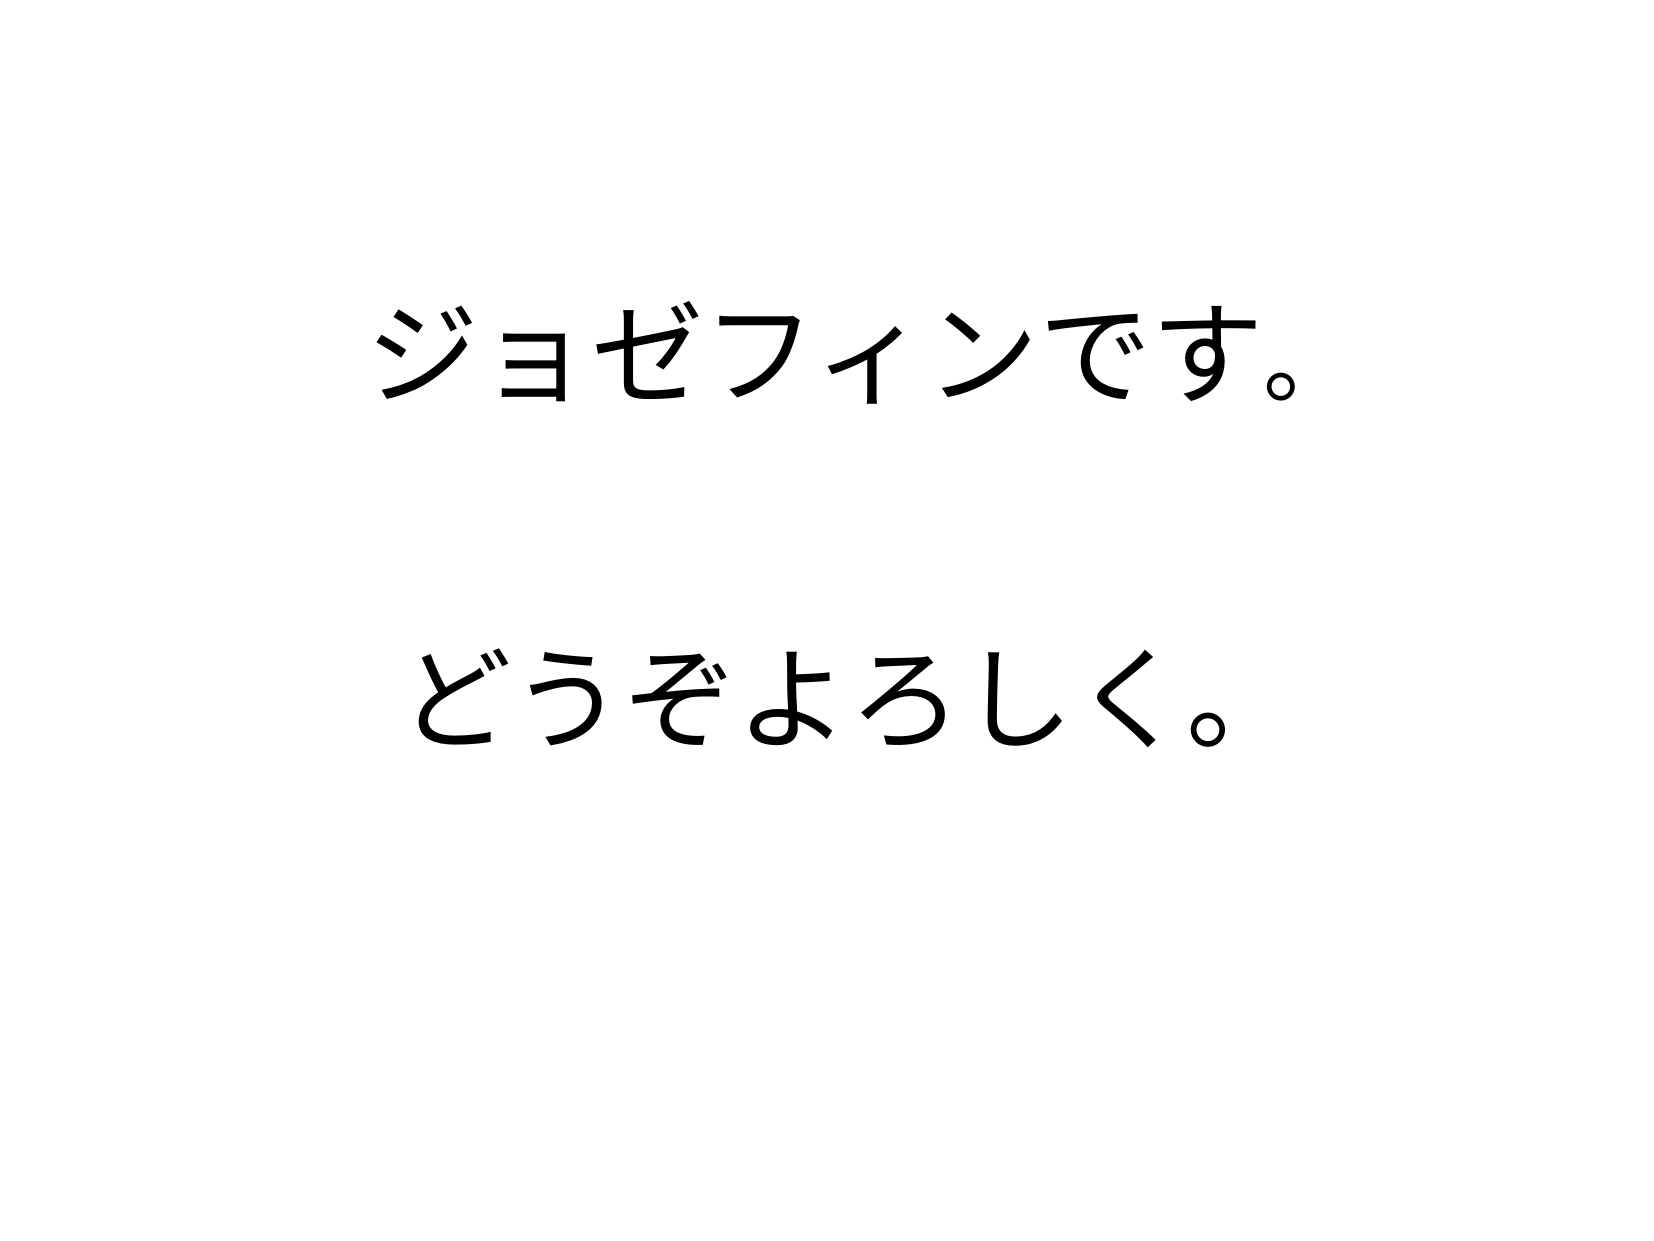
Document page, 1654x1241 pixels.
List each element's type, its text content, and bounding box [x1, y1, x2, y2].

title ジョゼフィンです。 [116, 242, 1606, 451]
title どうぞよろしく。 [105, 587, 1594, 796]
